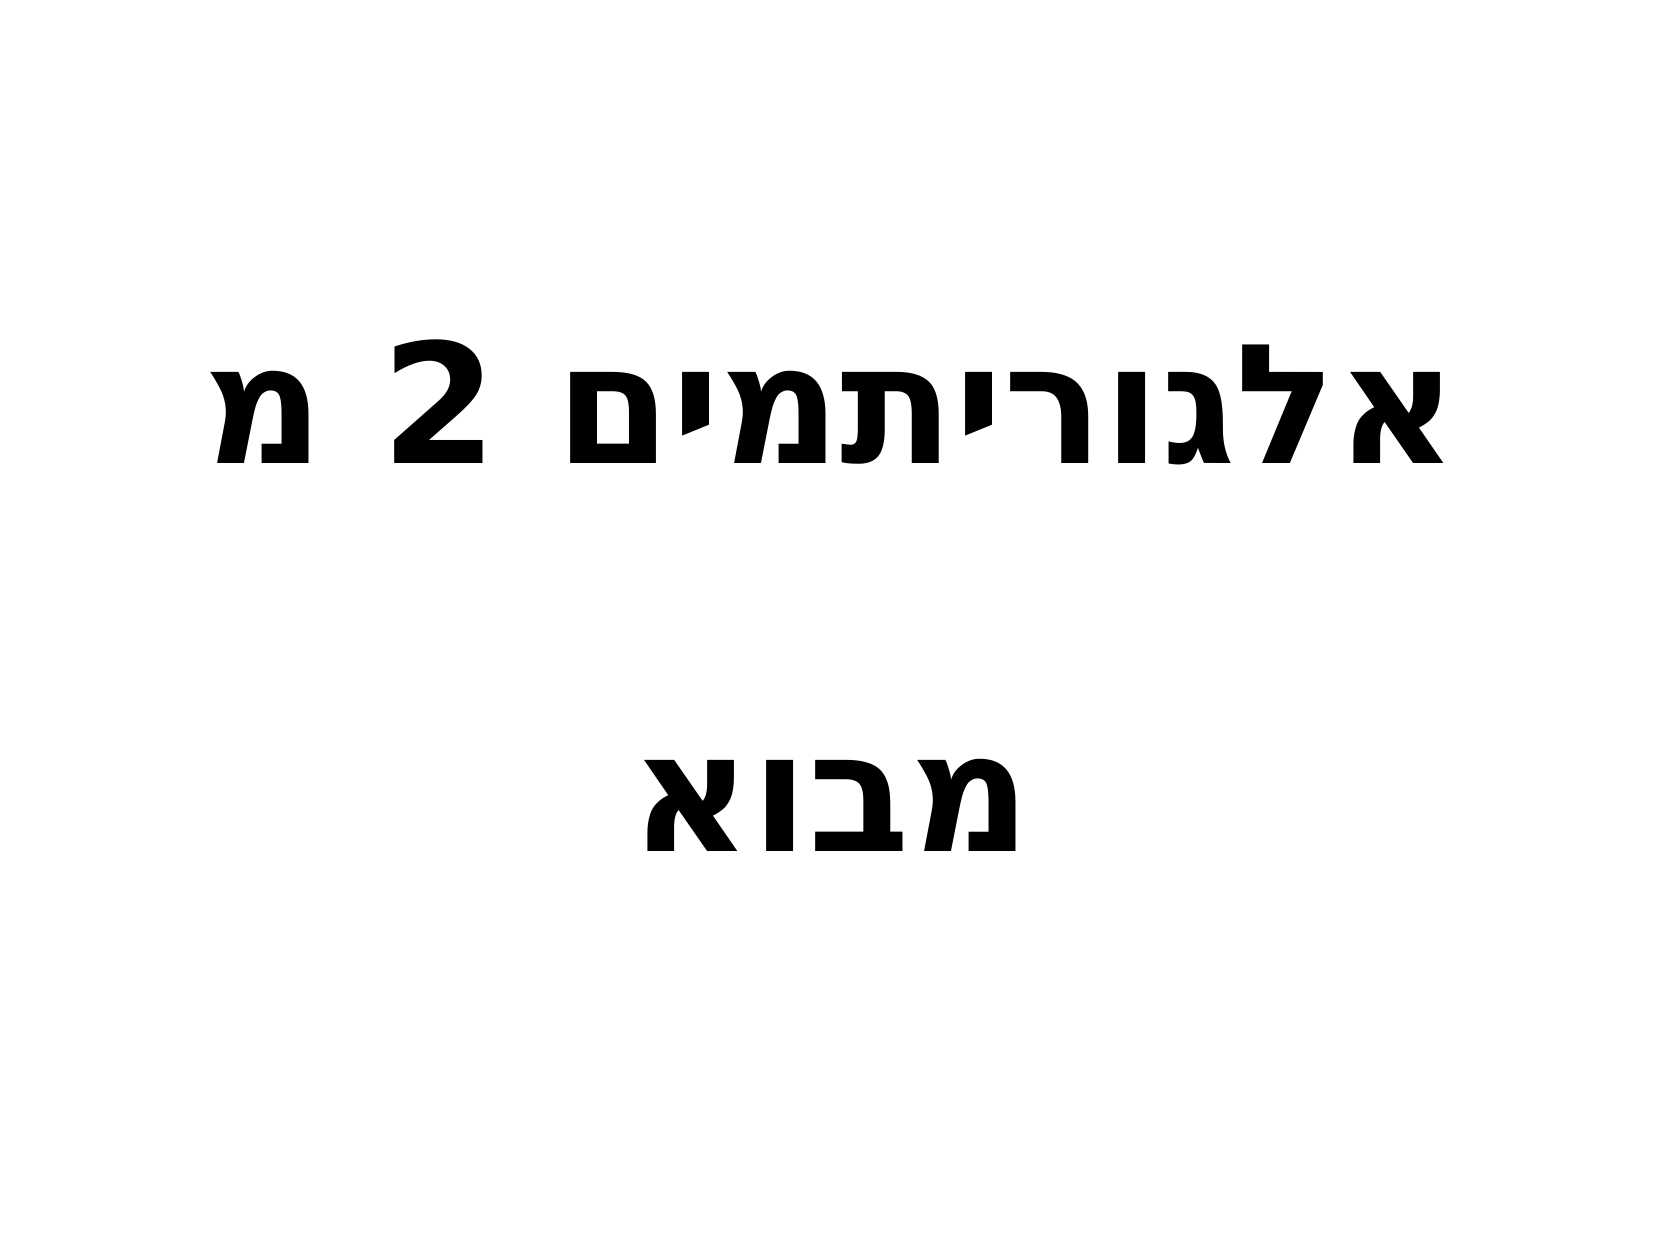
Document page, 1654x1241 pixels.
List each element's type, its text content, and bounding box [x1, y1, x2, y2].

title אלגוריתמים 2 מ מבוא [86, 45, 1576, 1156]
